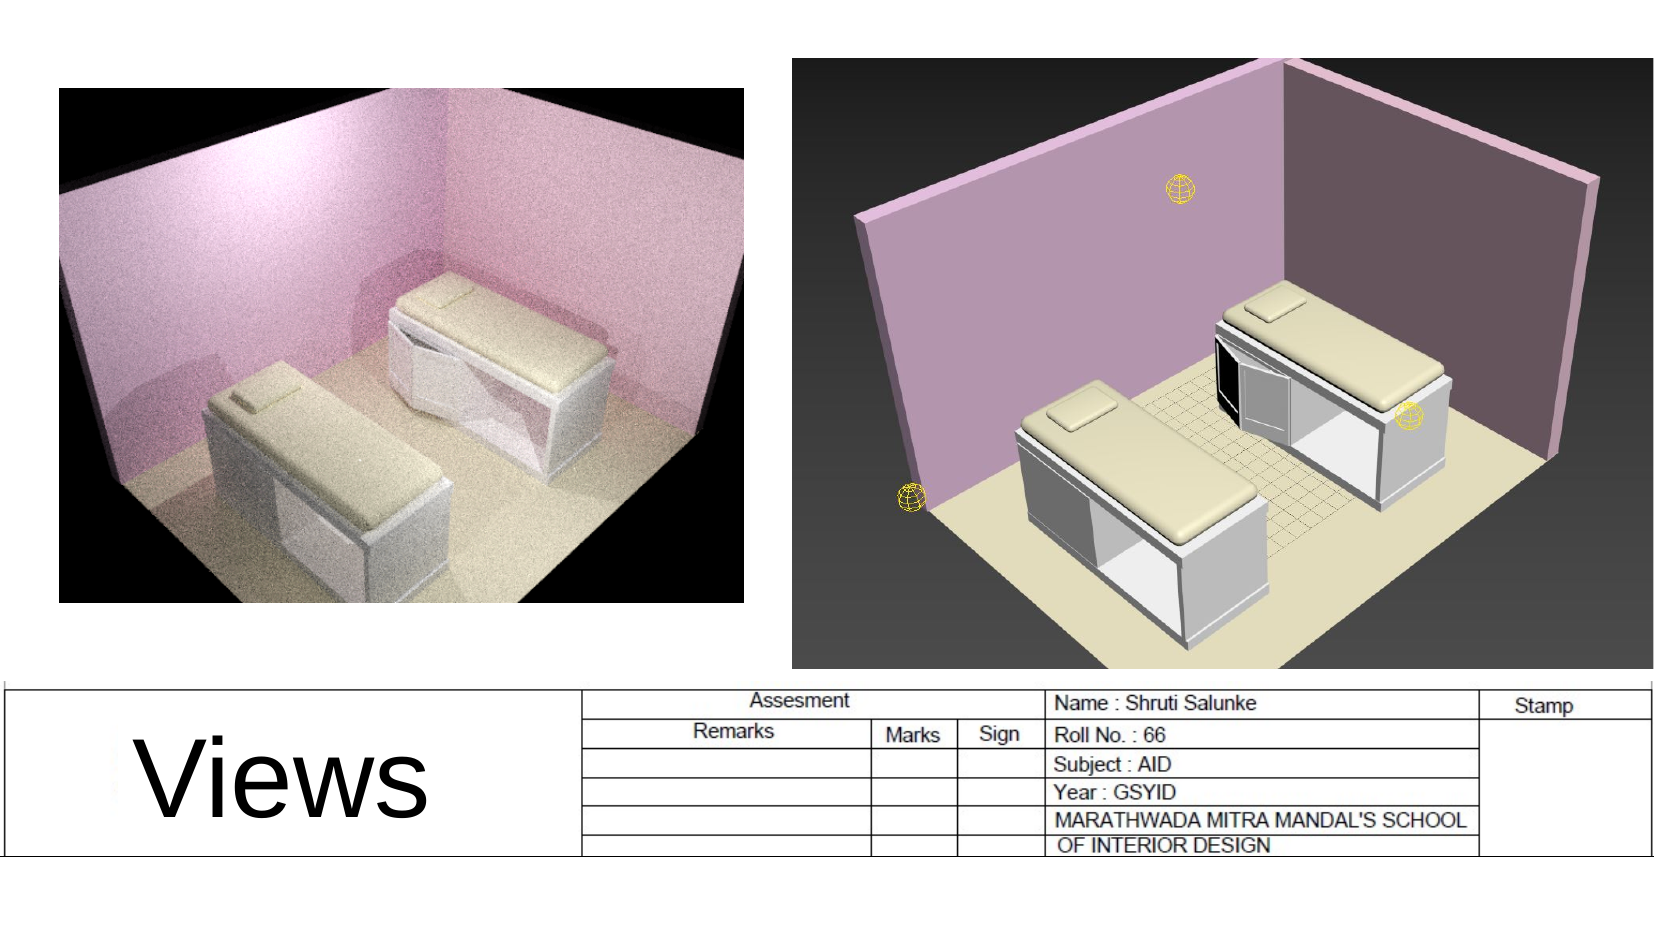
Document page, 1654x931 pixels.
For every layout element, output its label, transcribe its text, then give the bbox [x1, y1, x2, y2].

text_box Views [118, 708, 473, 849]
picture [792, 58, 1654, 669]
picture [0, 681, 1654, 856]
picture [59, 88, 744, 603]
